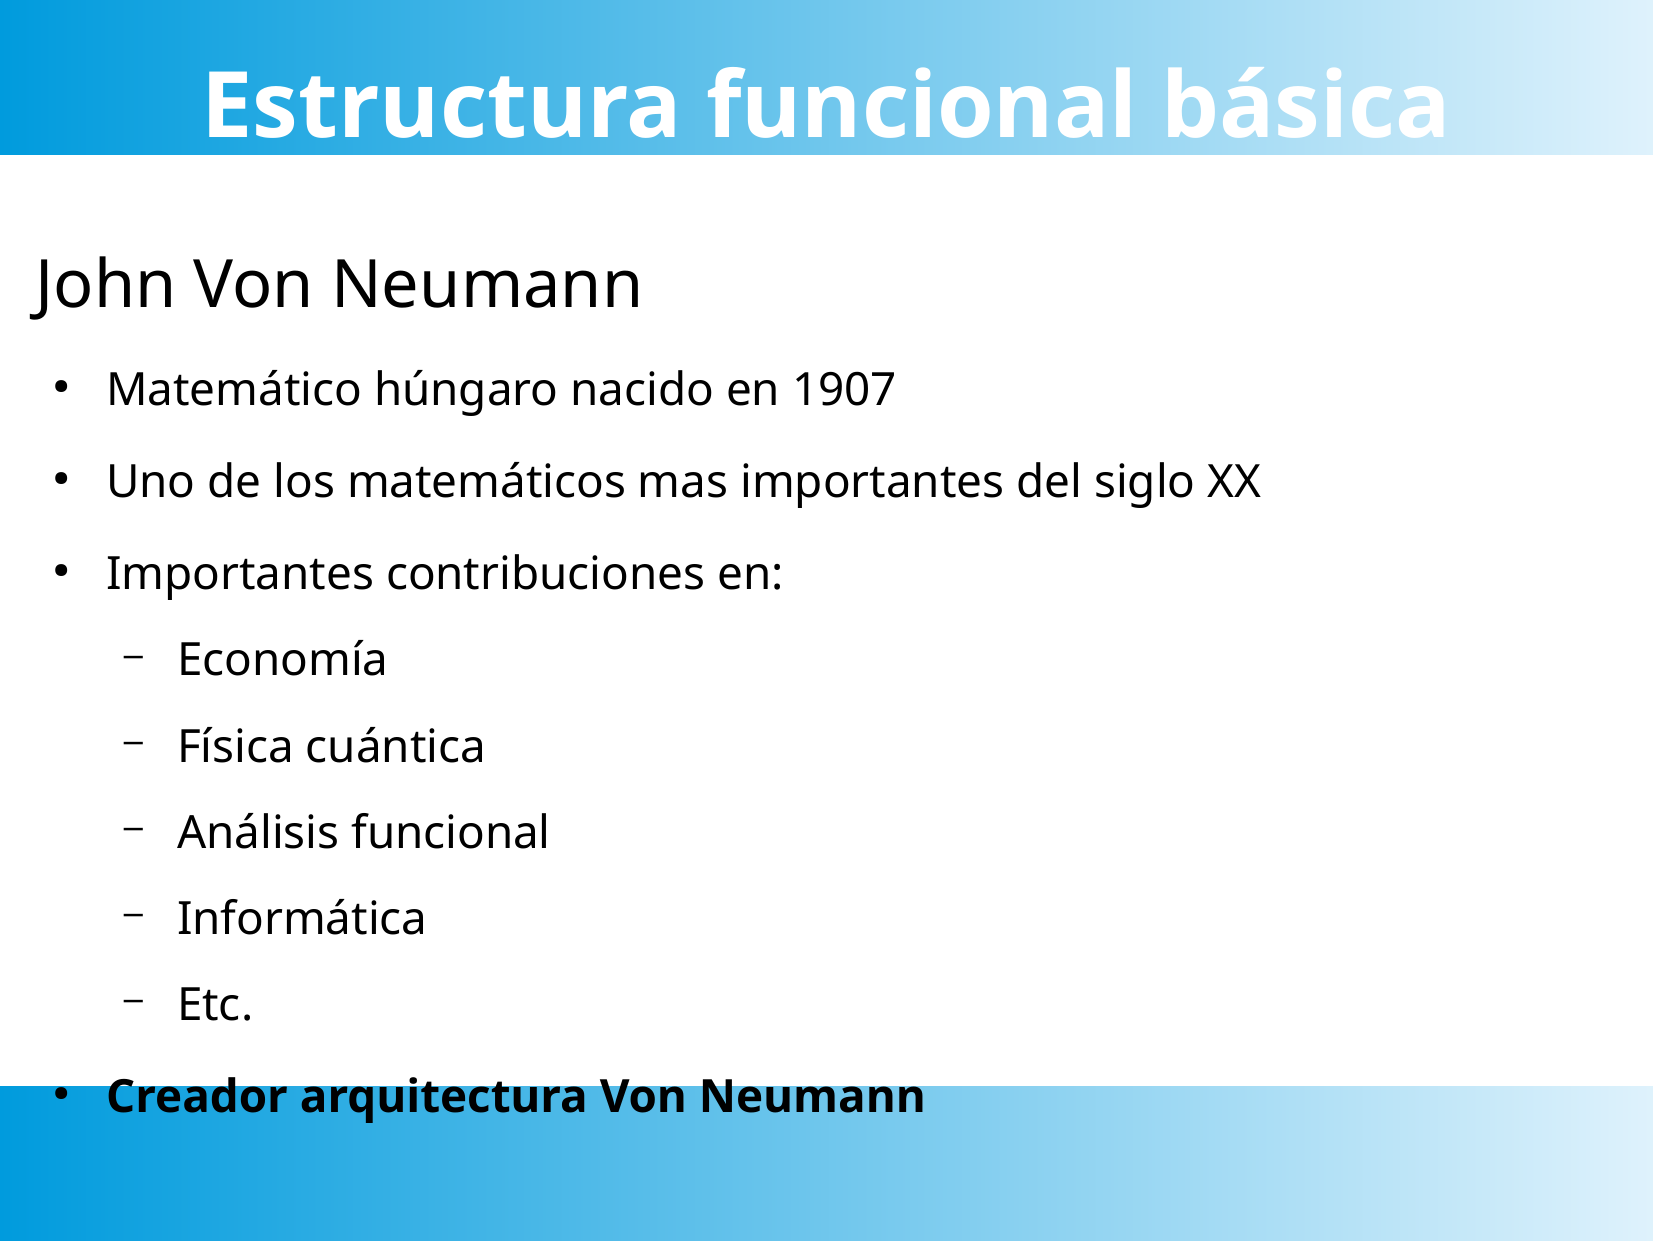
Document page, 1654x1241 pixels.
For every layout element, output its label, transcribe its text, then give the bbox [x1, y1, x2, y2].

title Estructura funcional básica [82, 49, 1571, 155]
list John Von Neumann Matemático húngaro nacido en 1907 Uno de los matemáticos mas importantes del siglo XX Importantes contribuciones en: Economía Física cuántica Análisis funcional Informática Etc. Creador arquitectura Von Neumann [35, 236, 1548, 1062]
